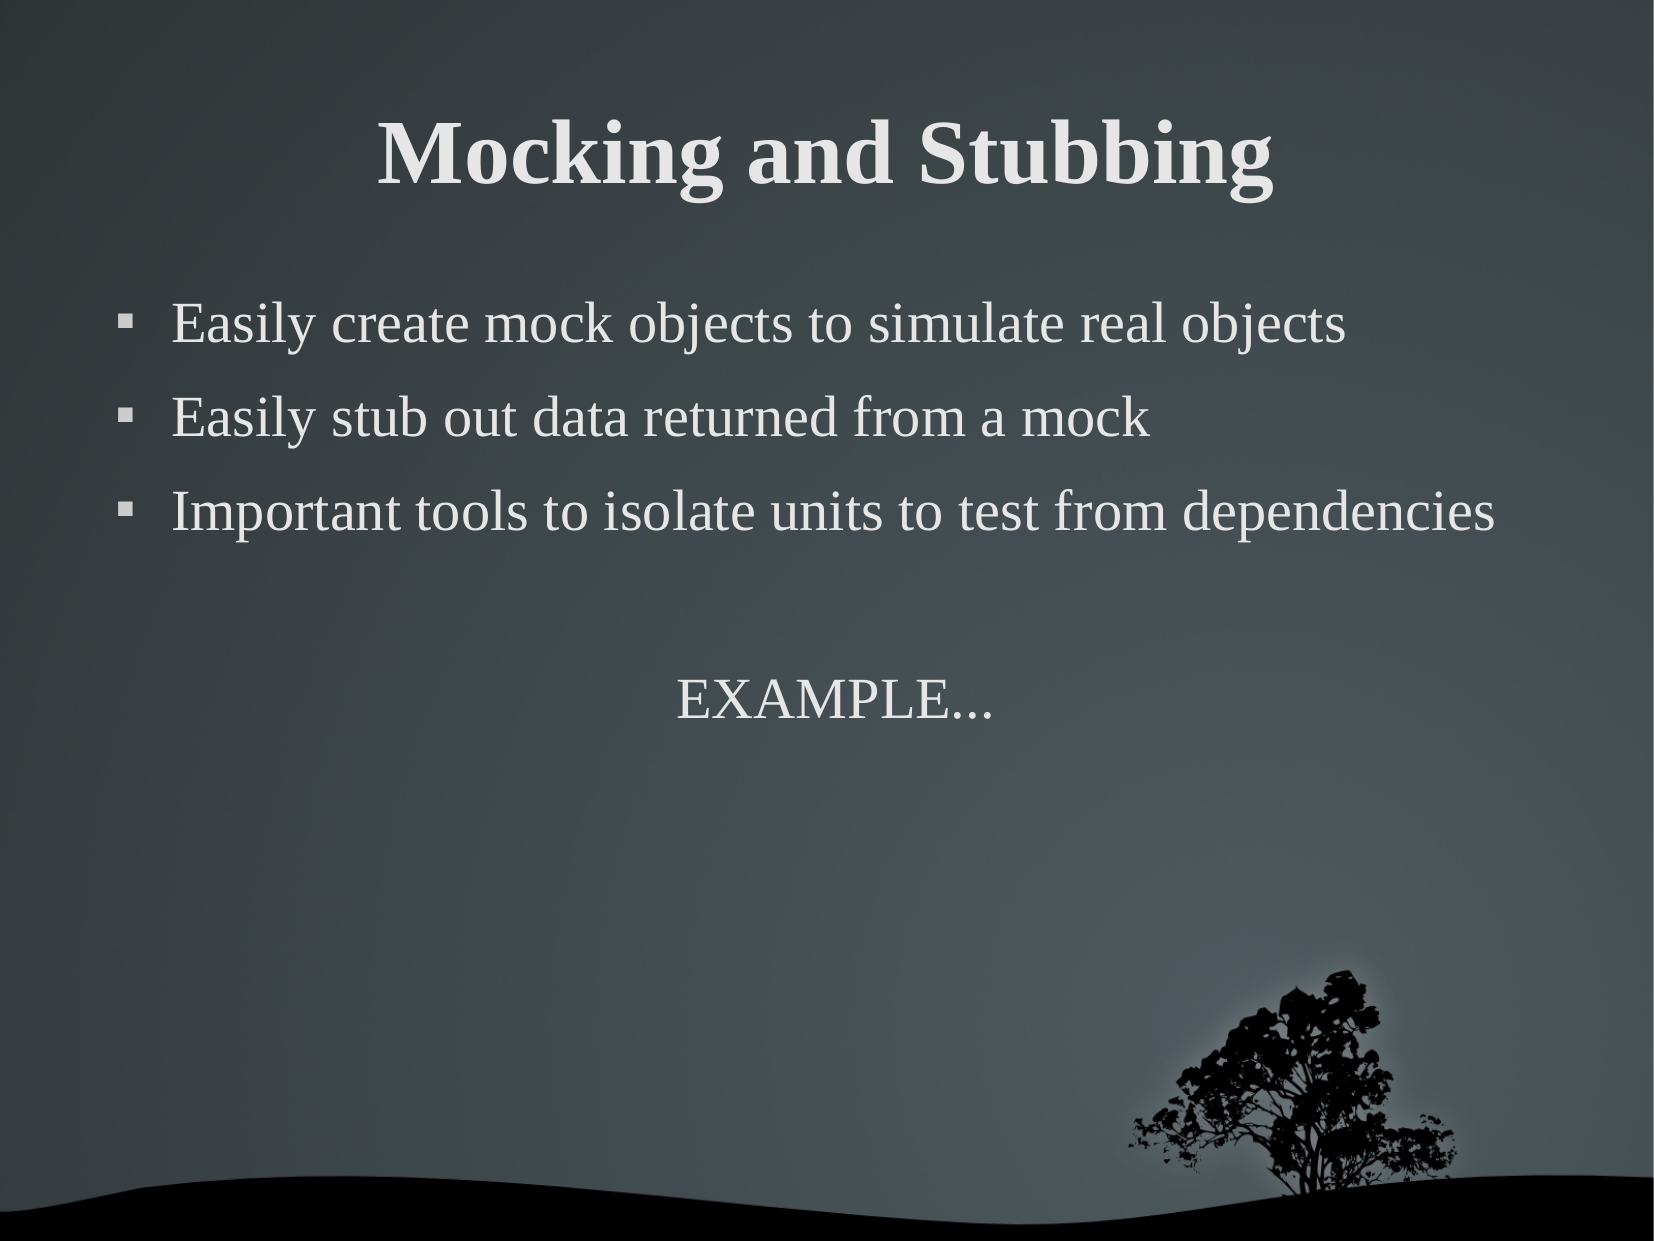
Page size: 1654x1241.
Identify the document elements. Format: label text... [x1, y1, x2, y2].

list Easily create mock objects to simulate real objects Easily stub out data returned from a mock Important tools to isolate units to test from dependencies EXAMPLE... [82, 290, 1571, 1109]
picture [0, 0, 1654, 1241]
title Mocking and Stubbing [82, 49, 1571, 257]
